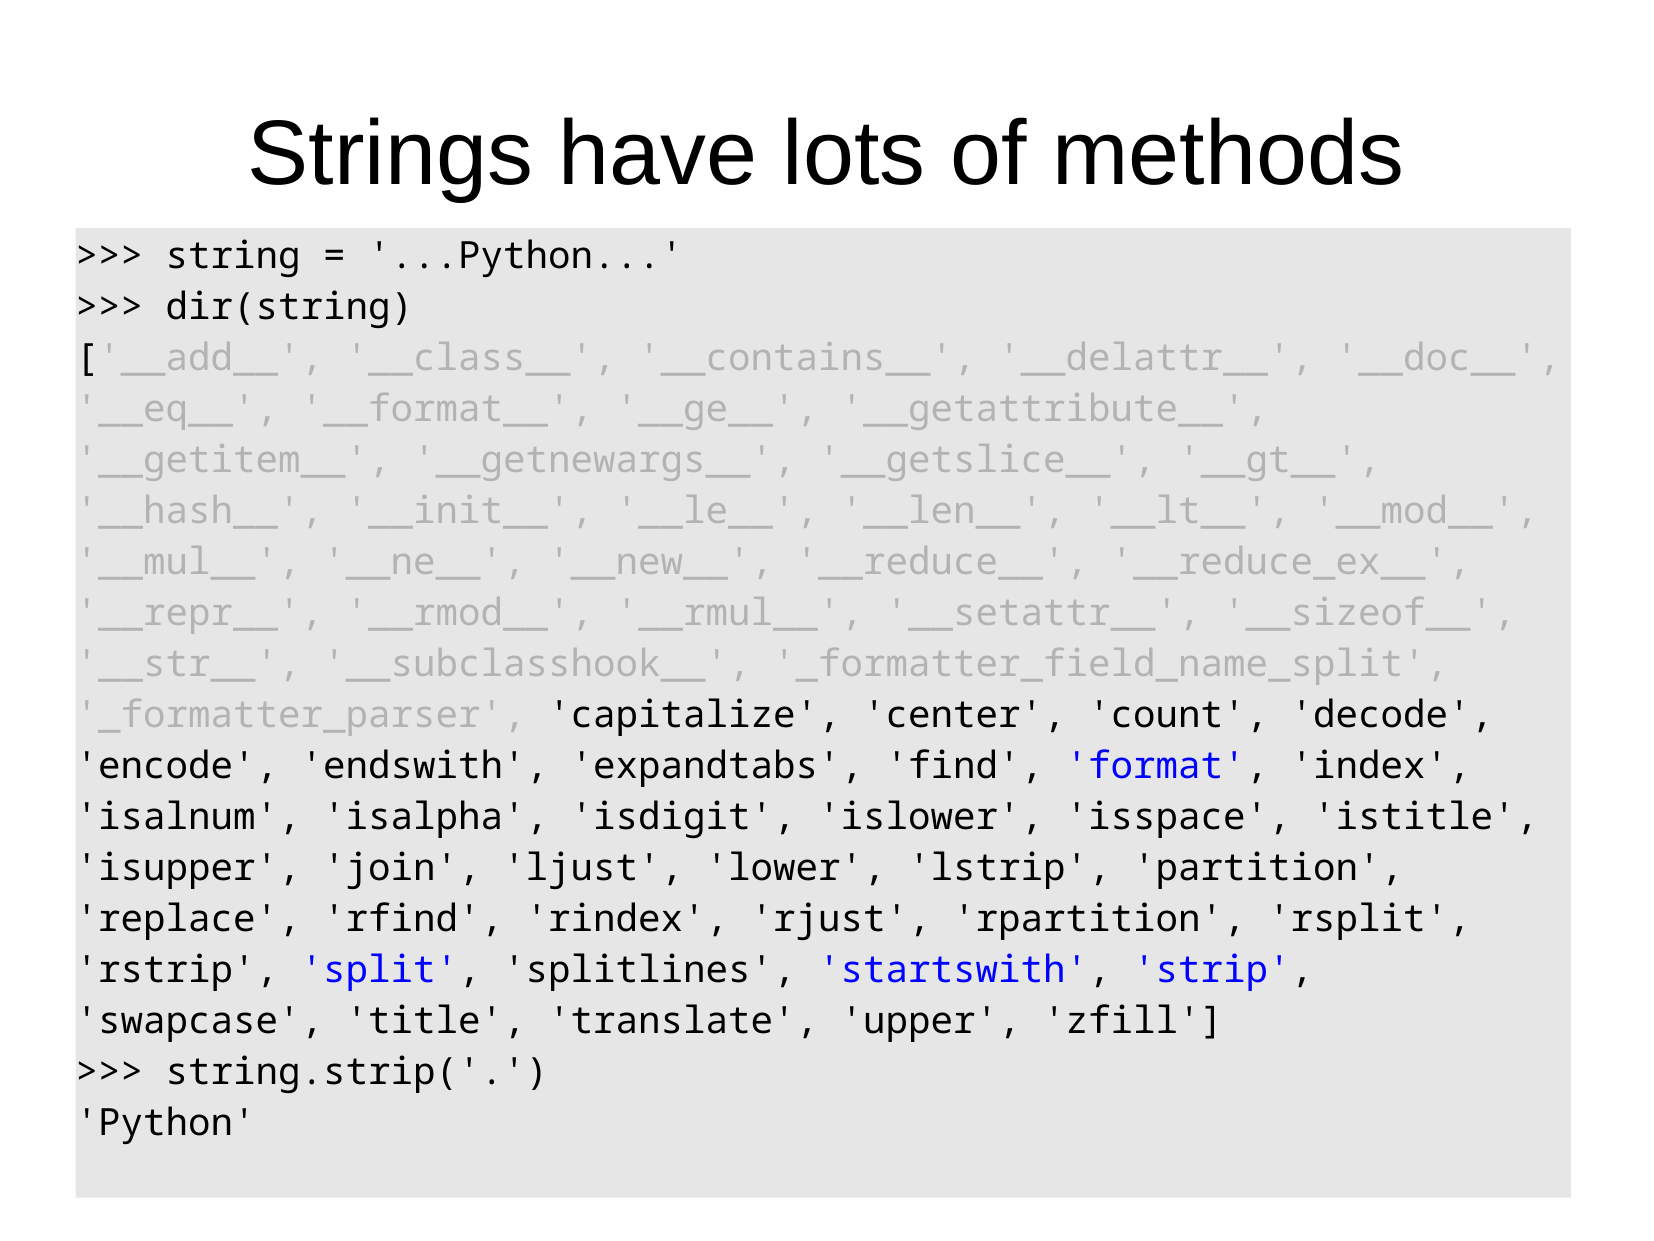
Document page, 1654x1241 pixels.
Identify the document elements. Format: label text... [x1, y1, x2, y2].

text_box >>> string = '...Python...' >>> dir(string) ['__add__', '__class__', '__contains__', '__delattr__', '__doc__', '__eq__', '__format__', '__ge__', '__getattribute__', '__getitem__', '__getnewargs__', '__getslice__', '__gt__', '__hash__', '__init__', '__le__', '__len__', '__lt__', '__mod__', '__mul__', '__ne__', '__new__', '__reduce__', '__reduce_ex__', '__repr__', '__rmod__', '__rmul__', '__setattr__', '__sizeof__', '__str__', '__subclasshook__', '_formatter_field_name_split', '_formatter_parser', 'capitalize', 'center', 'count', 'decode', 'encode', 'endswith', 'expandtabs', 'find', 'format', 'index', 'isalnum', 'isalpha', 'isdigit', 'islower', 'isspace', 'istitle', 'isupper', 'join', 'ljust', 'lower', 'lstrip', 'partition', 'replace', 'rfind', 'rindex', 'rjust', 'rpartition', 'rsplit', 'rstrip', 'split', 'splitlines', 'startswith', 'strip', 'swapcase', 'title', 'translate', 'upper', 'zfill'] >>> string.strip('.') 'Python' [75, 256, 1571, 1170]
title Strings have lots of methods [82, 49, 1571, 228]
